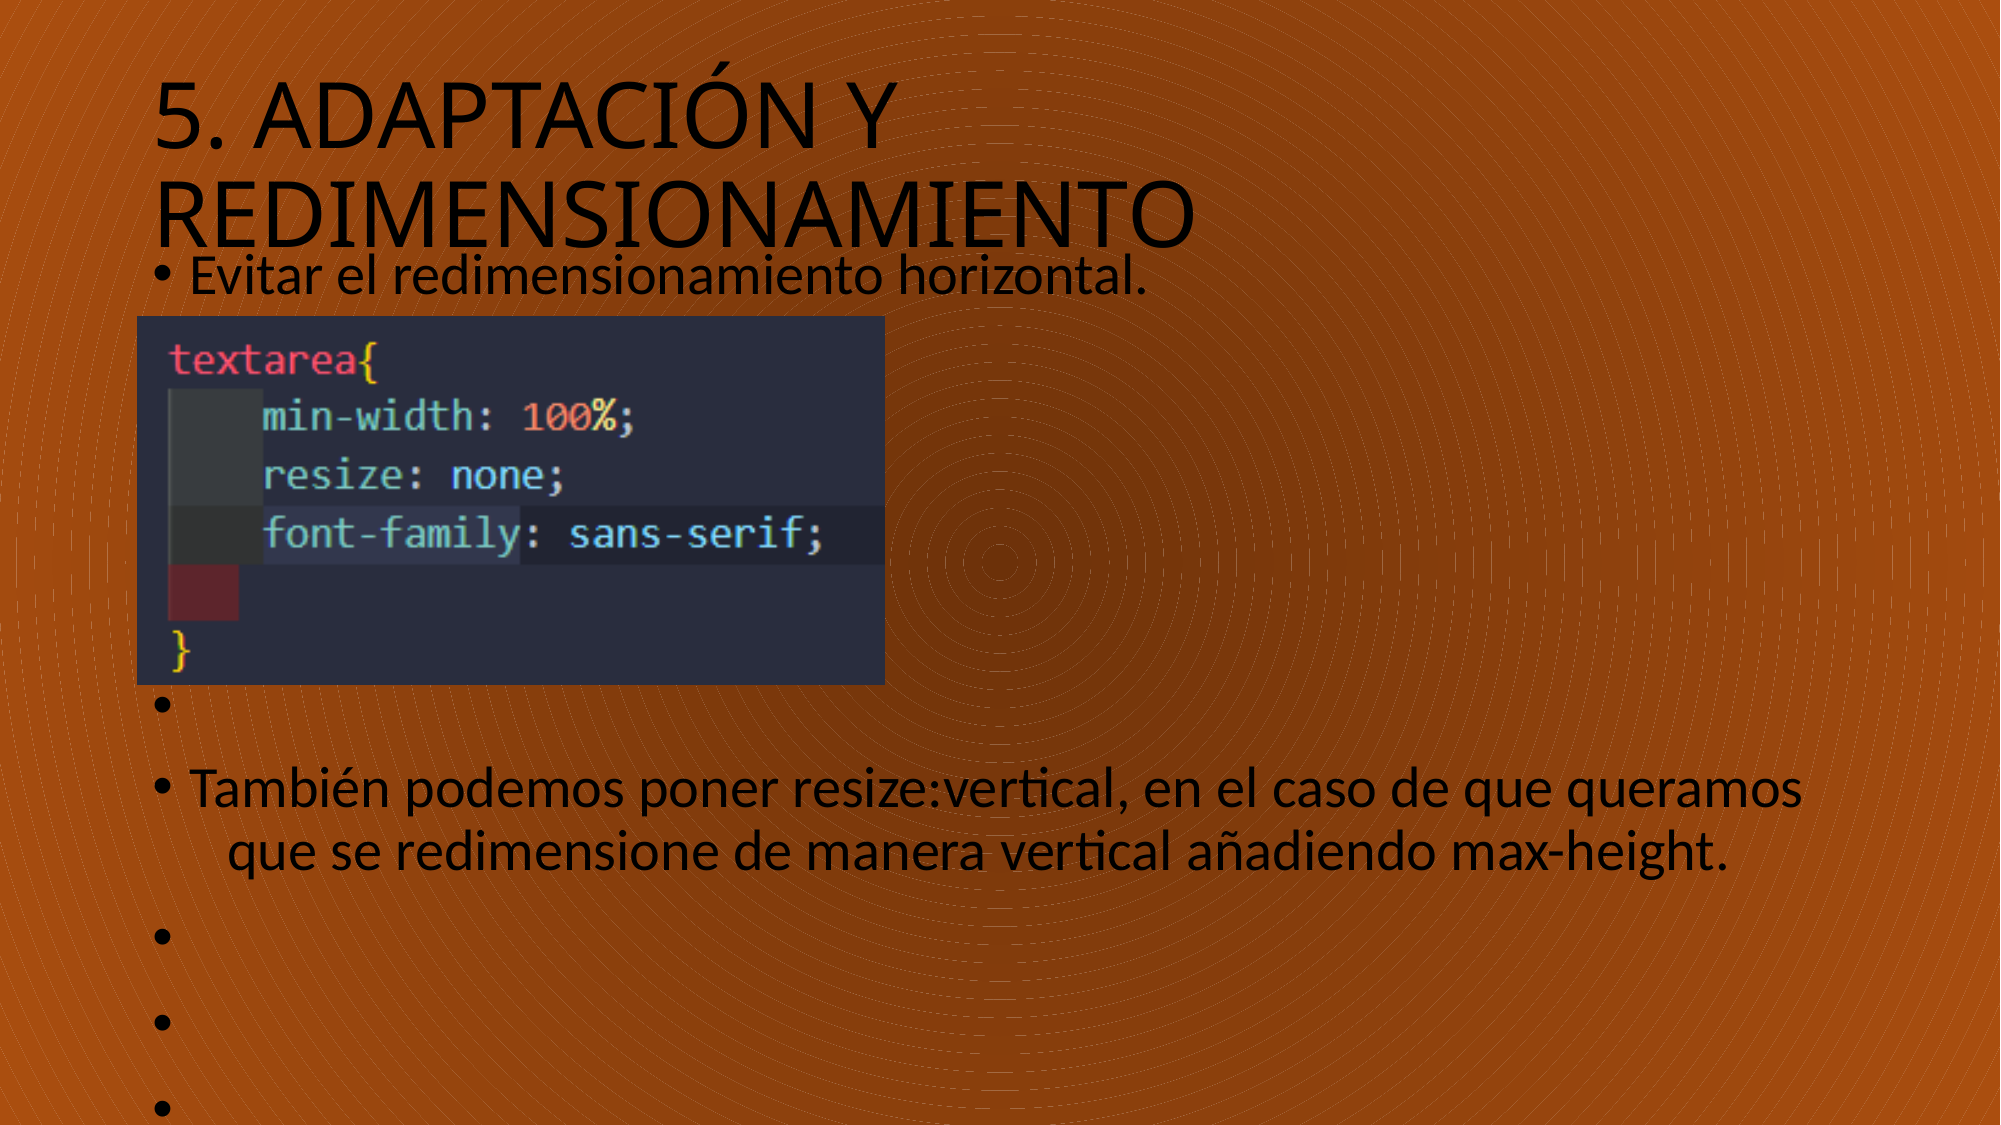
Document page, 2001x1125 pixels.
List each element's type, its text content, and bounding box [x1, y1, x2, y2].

title 5. ADAPTACIÓN Y REDIMENSIONAMIENTO [137, 59, 1863, 236]
picture [137, 316, 885, 685]
list Evitar el redimensionamiento horizontal. También podemos poner resize:vertical, en el caso de que queramos que se redimensione de manera vertical añadiendo max-height. [137, 236, 1863, 1093]
